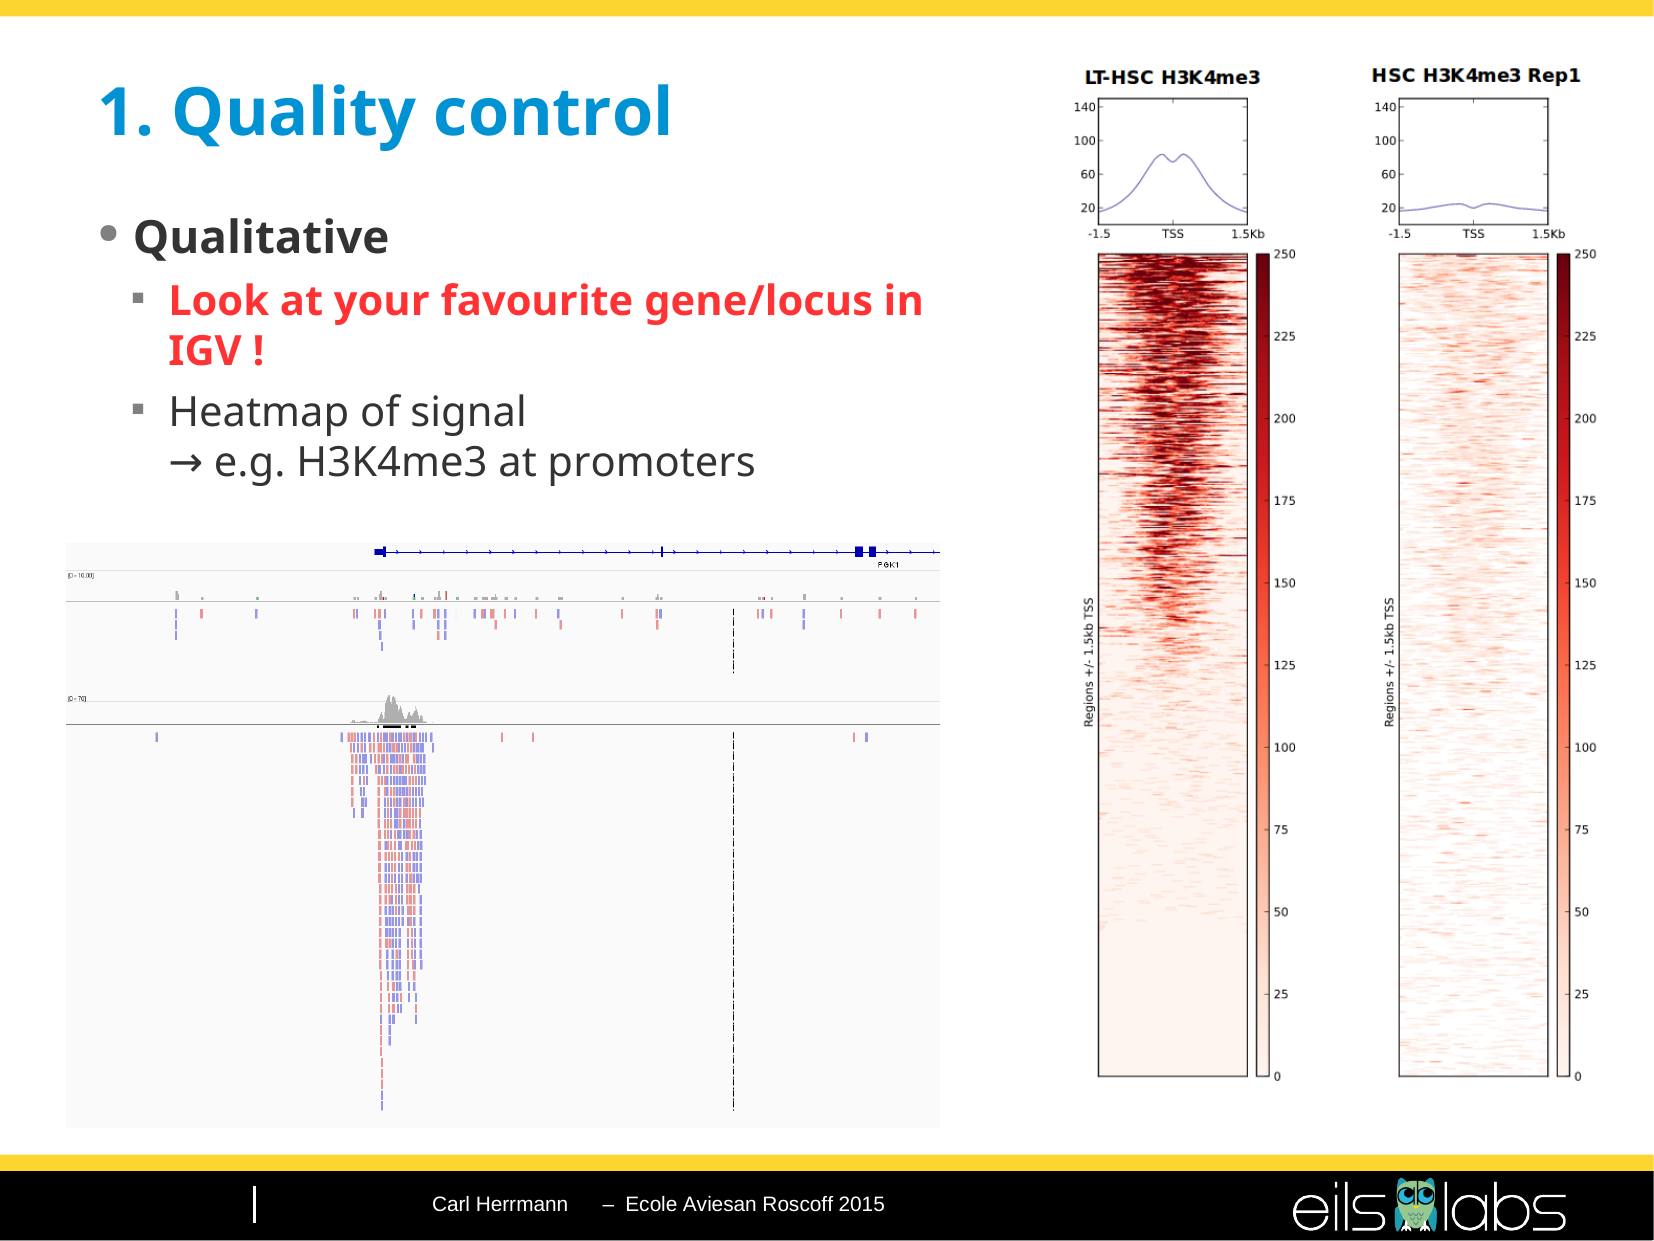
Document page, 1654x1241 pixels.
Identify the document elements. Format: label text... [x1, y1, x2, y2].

list Qualitative Look at your favourite gene/locus in IGV ! Heatmap of signal → e.g. H3K4me3 at promoters [82, 199, 964, 1080]
title 1. Quality control [82, 61, 1072, 168]
picture [1072, 61, 1626, 1085]
picture [1292, 1177, 1566, 1232]
picture [66, 543, 940, 1128]
